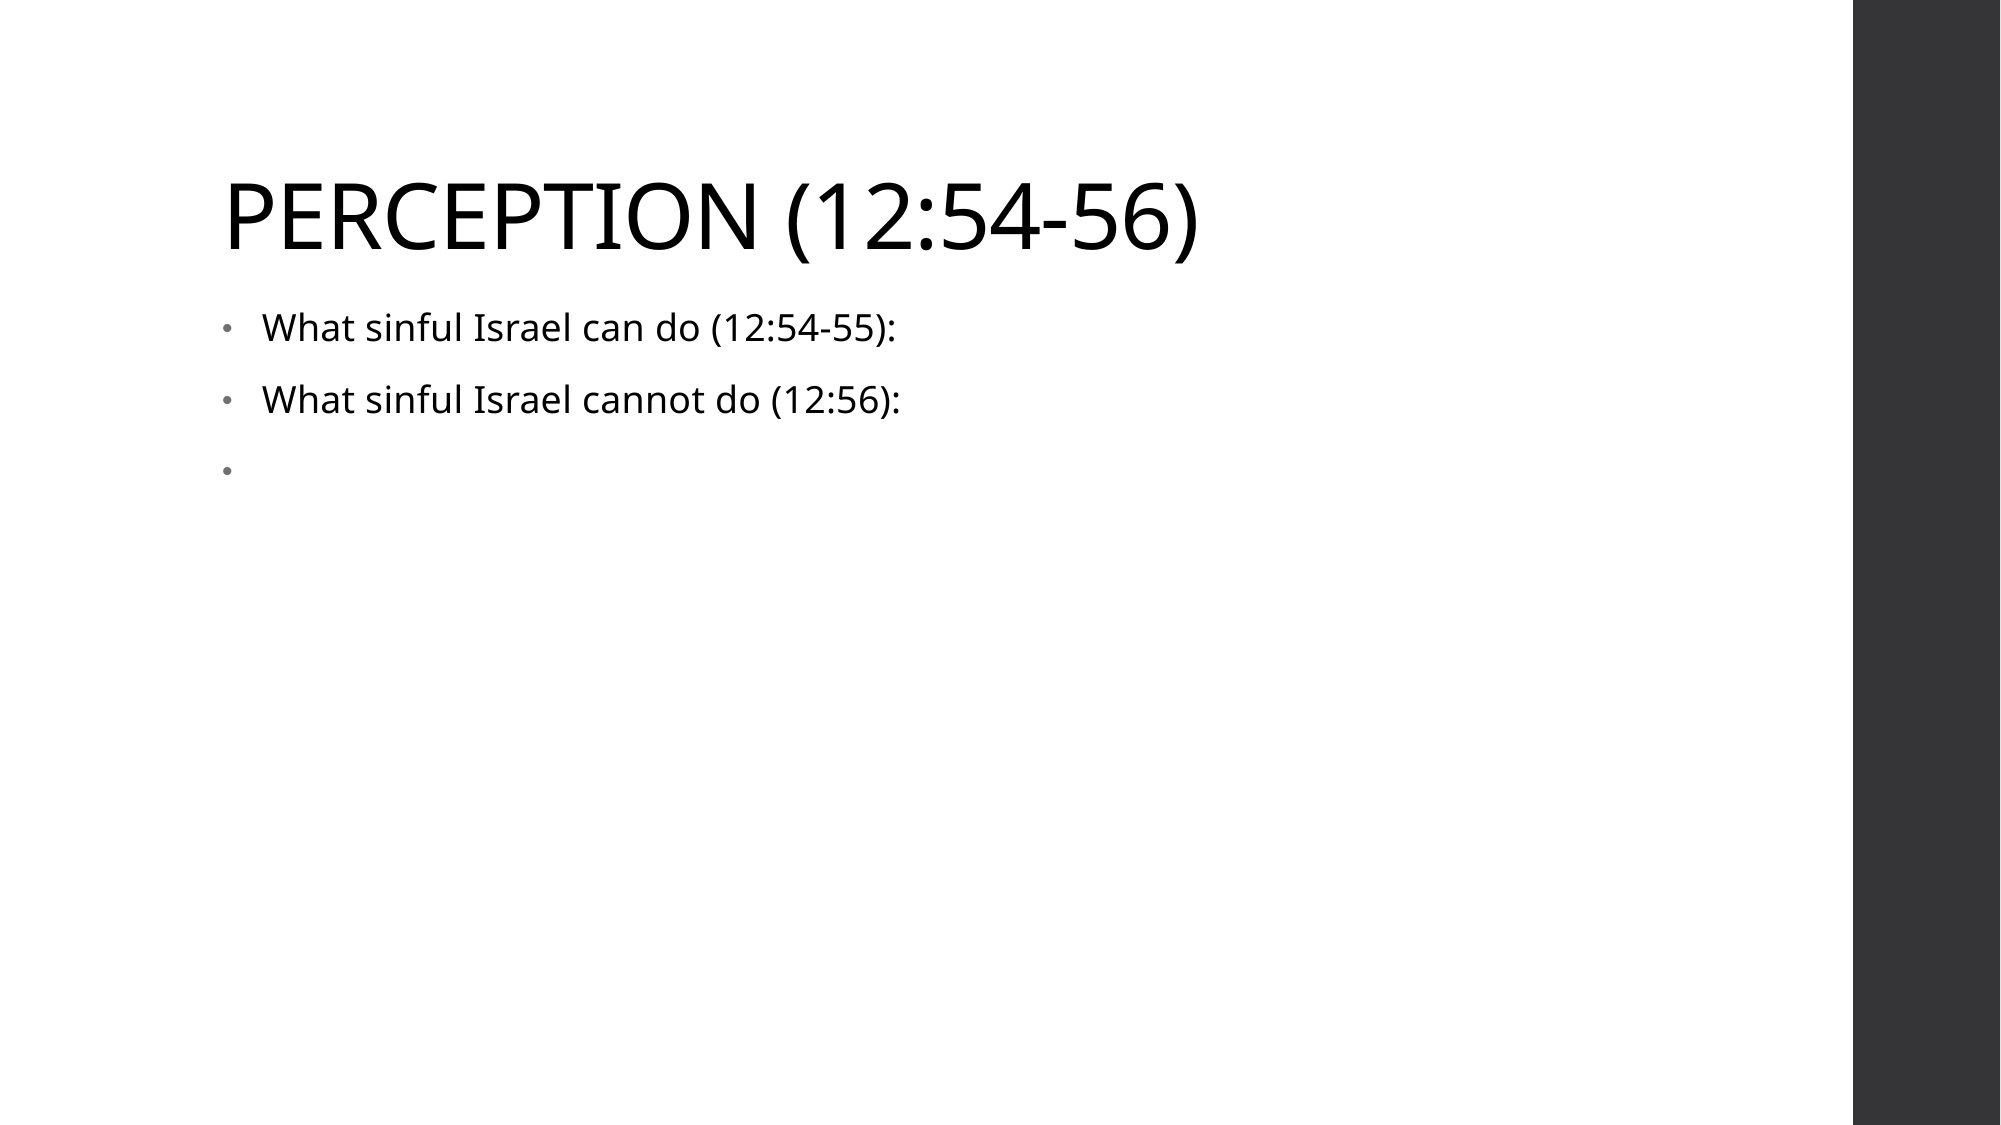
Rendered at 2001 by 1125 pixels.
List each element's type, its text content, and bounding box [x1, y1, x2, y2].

list What sinful Israel can do (12:54-55): What sinful Israel cannot do (12:56): [206, 299, 1617, 1014]
title PERCEPTION (12:54-56) [206, 60, 1797, 278]
